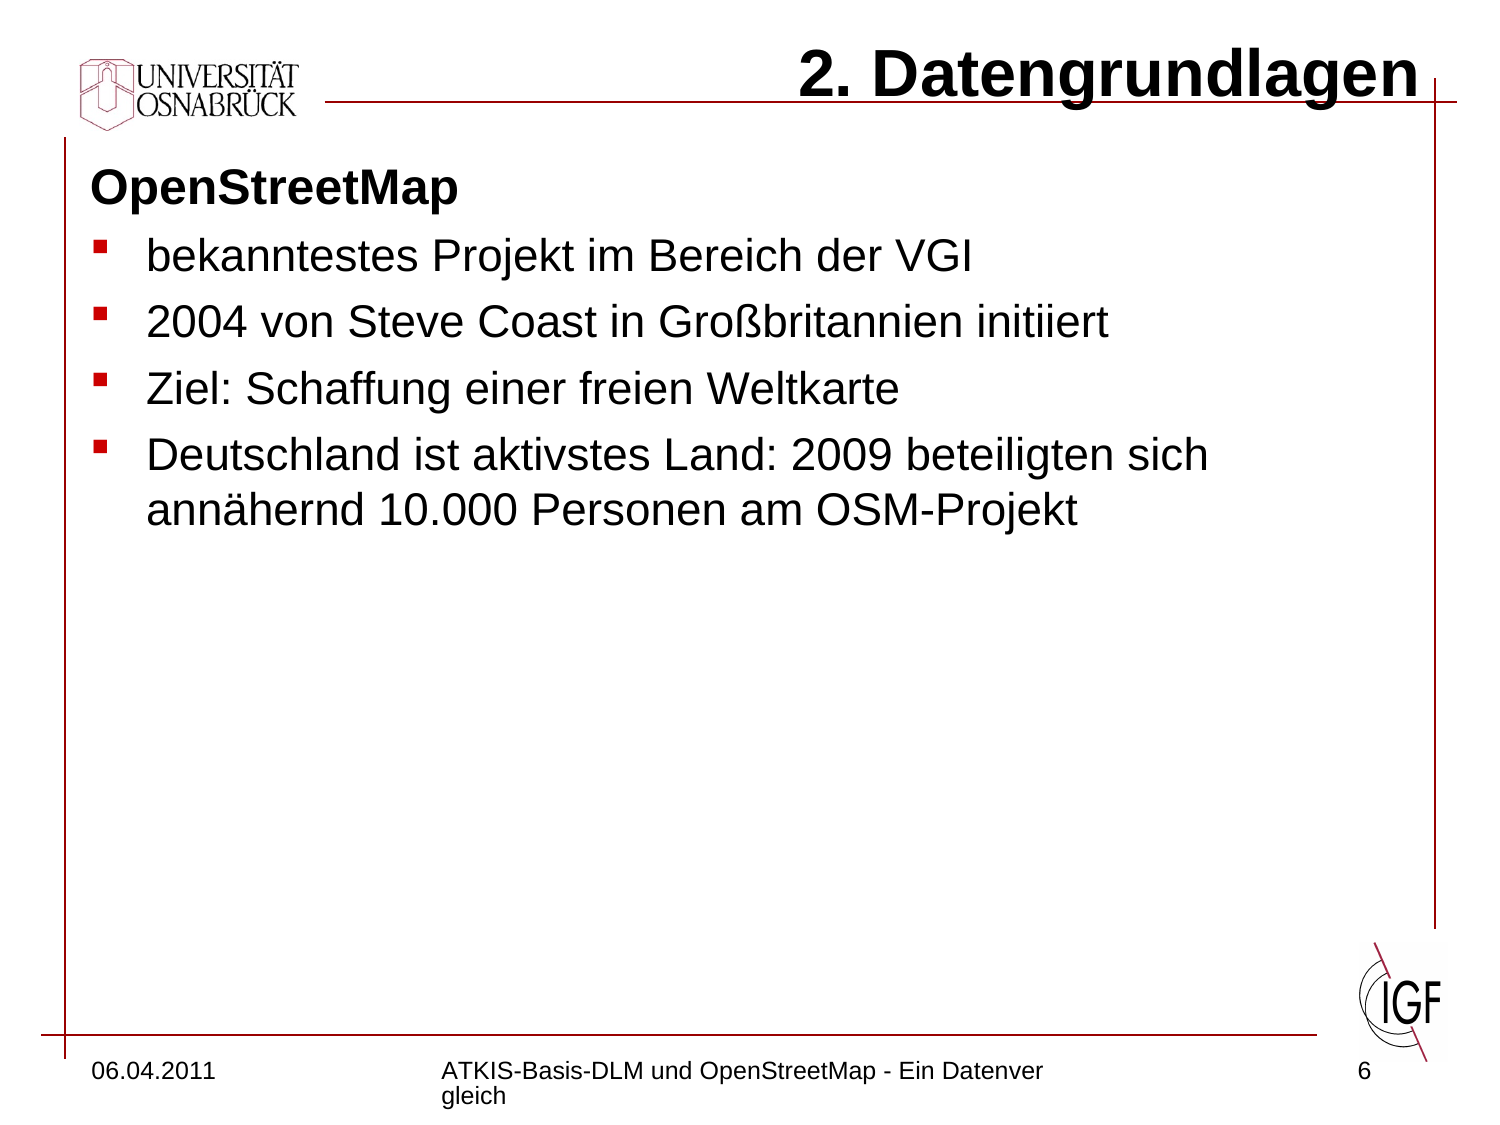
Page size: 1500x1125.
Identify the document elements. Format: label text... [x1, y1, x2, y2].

list OpenStreetMap bekanntestes Projekt im Bereich der VGI 2004 von Steve Coast in Großbritannien initiiert Ziel: Schaffung einer freien Weltkarte Deutschland ist aktivstes Land: 2009 beteiligten sich annähernd 10.000 Personen am OSM-Projekt [75, 146, 1426, 1019]
picture [79, 59, 299, 131]
picture [1359, 942, 1448, 1062]
title 2. Datengrundlagen [460, 18, 1436, 121]
